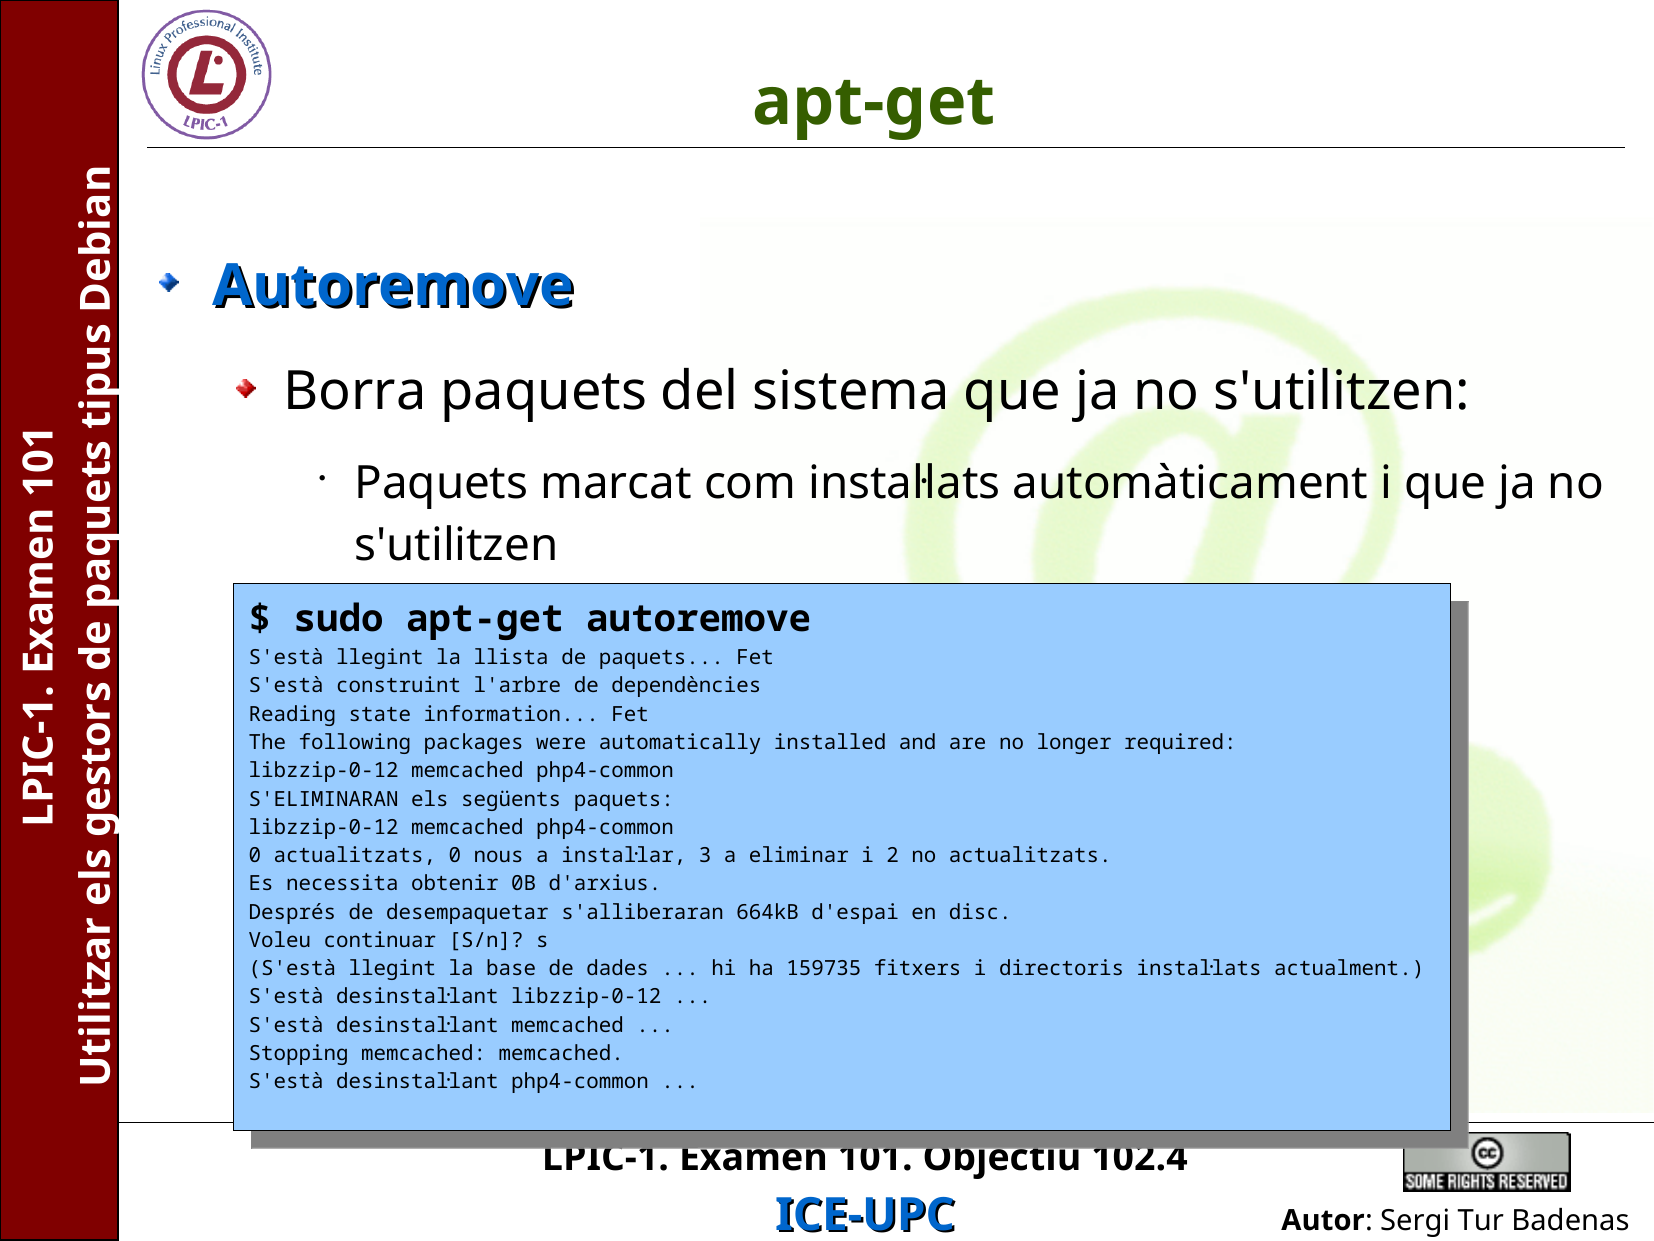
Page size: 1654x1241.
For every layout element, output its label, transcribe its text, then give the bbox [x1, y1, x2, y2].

picture [700, 217, 1654, 1113]
picture [1403, 1132, 1571, 1192]
title apt-get [129, 55, 1619, 142]
list Autoremove Borra paquets del sistema que ja no s'utilitzen: Paquets marcat com instal·lats automàticament i que ja no s'utilitzen [141, 242, 1630, 1078]
picture [135, 5, 277, 55]
text_box $ sudo apt-get autoremove S'està llegint la llista de paquets... Fet S'està construint l'arbre de dependències Reading state information... Fet The following packages were automatically installed and are no longer required: libzzip-0-12 memcached php4-common S'ELIMINARAN els següents paquets: libzzip-0-12 memcached php4-common 0 actualitzats, 0 nous a instal·lar, 3 a eliminar i 2 no actualitzats. Es necessita obtenir 0B d'arxius. Després de desempaquetar s'alliberaran 664kB d'espai en disc. Voleu continuar [S/n]? s (S'està llegint la base de dades ... hi ha 159735 fitxers i directoris instal·lats actualment.) S'està desinstal·lant libzzip-0-12 ... S'està desinstal·lant memcached ... Stopping memcached: memcached. S'està desinstal·lant php4-common ... [233, 583, 1451, 1049]
